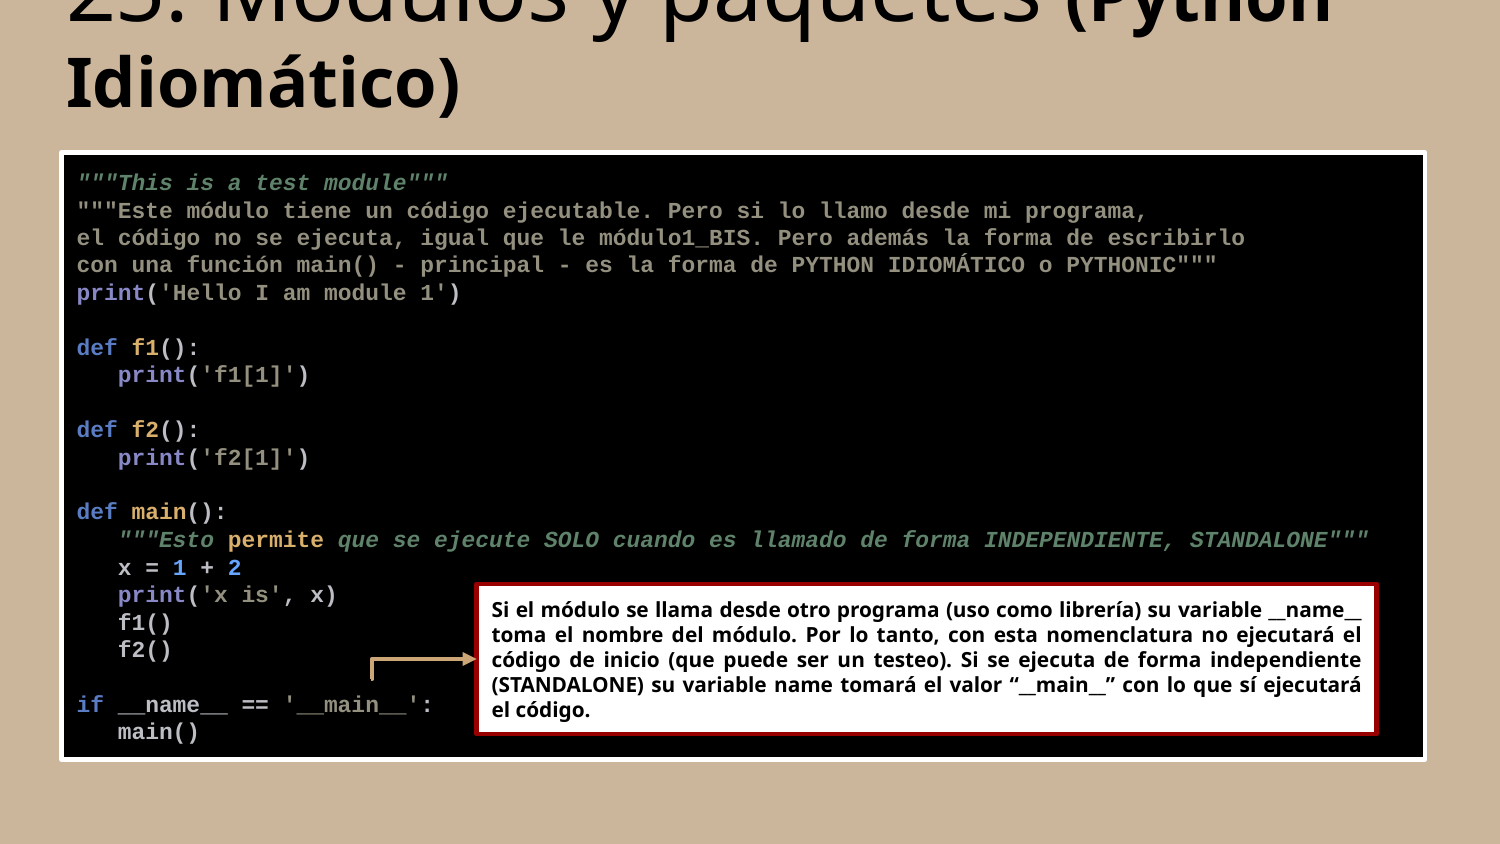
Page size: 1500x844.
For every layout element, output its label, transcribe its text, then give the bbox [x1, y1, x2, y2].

text_box Si el módulo se llama desde otro programa (uso como librería) su variable __name__ toma el nombre del módulo. Por lo tanto, con esta nomenclatura no ejecutará el código de inicio (que puede ser un testeo). Si se ejecuta de forma independiente (STANDALONE) su variable name tomará el valor “__main__” con lo que sí ejecutará el código. [476, 583, 1377, 735]
title 25. Módulos y paquetes (Python Idiomático) [51, 42, 1449, 136]
text_box """This is a test module""" """Este módulo tiene un código ejecutable. Pero si lo llamo desde mi programa, el código no se ejecuta, igual que le módulo1_BIS. Pero además la forma de escribirlo con una función main() - principal - es la forma de PYTHON IDIOMÁTICO o PYTHONIC""" print('Hello I am module 1') def f1(): print('f1[1]') def f2(): print('f2[1]') def main(): """Esto permite que se ejecute SOLO cuando es llamado de forma INDEPENDIENTE, STANDALONE""" x = 1 + 2 print('x is', x) f1() f2() if __name__ == '__main__': main() [61, 152, 1425, 760]
